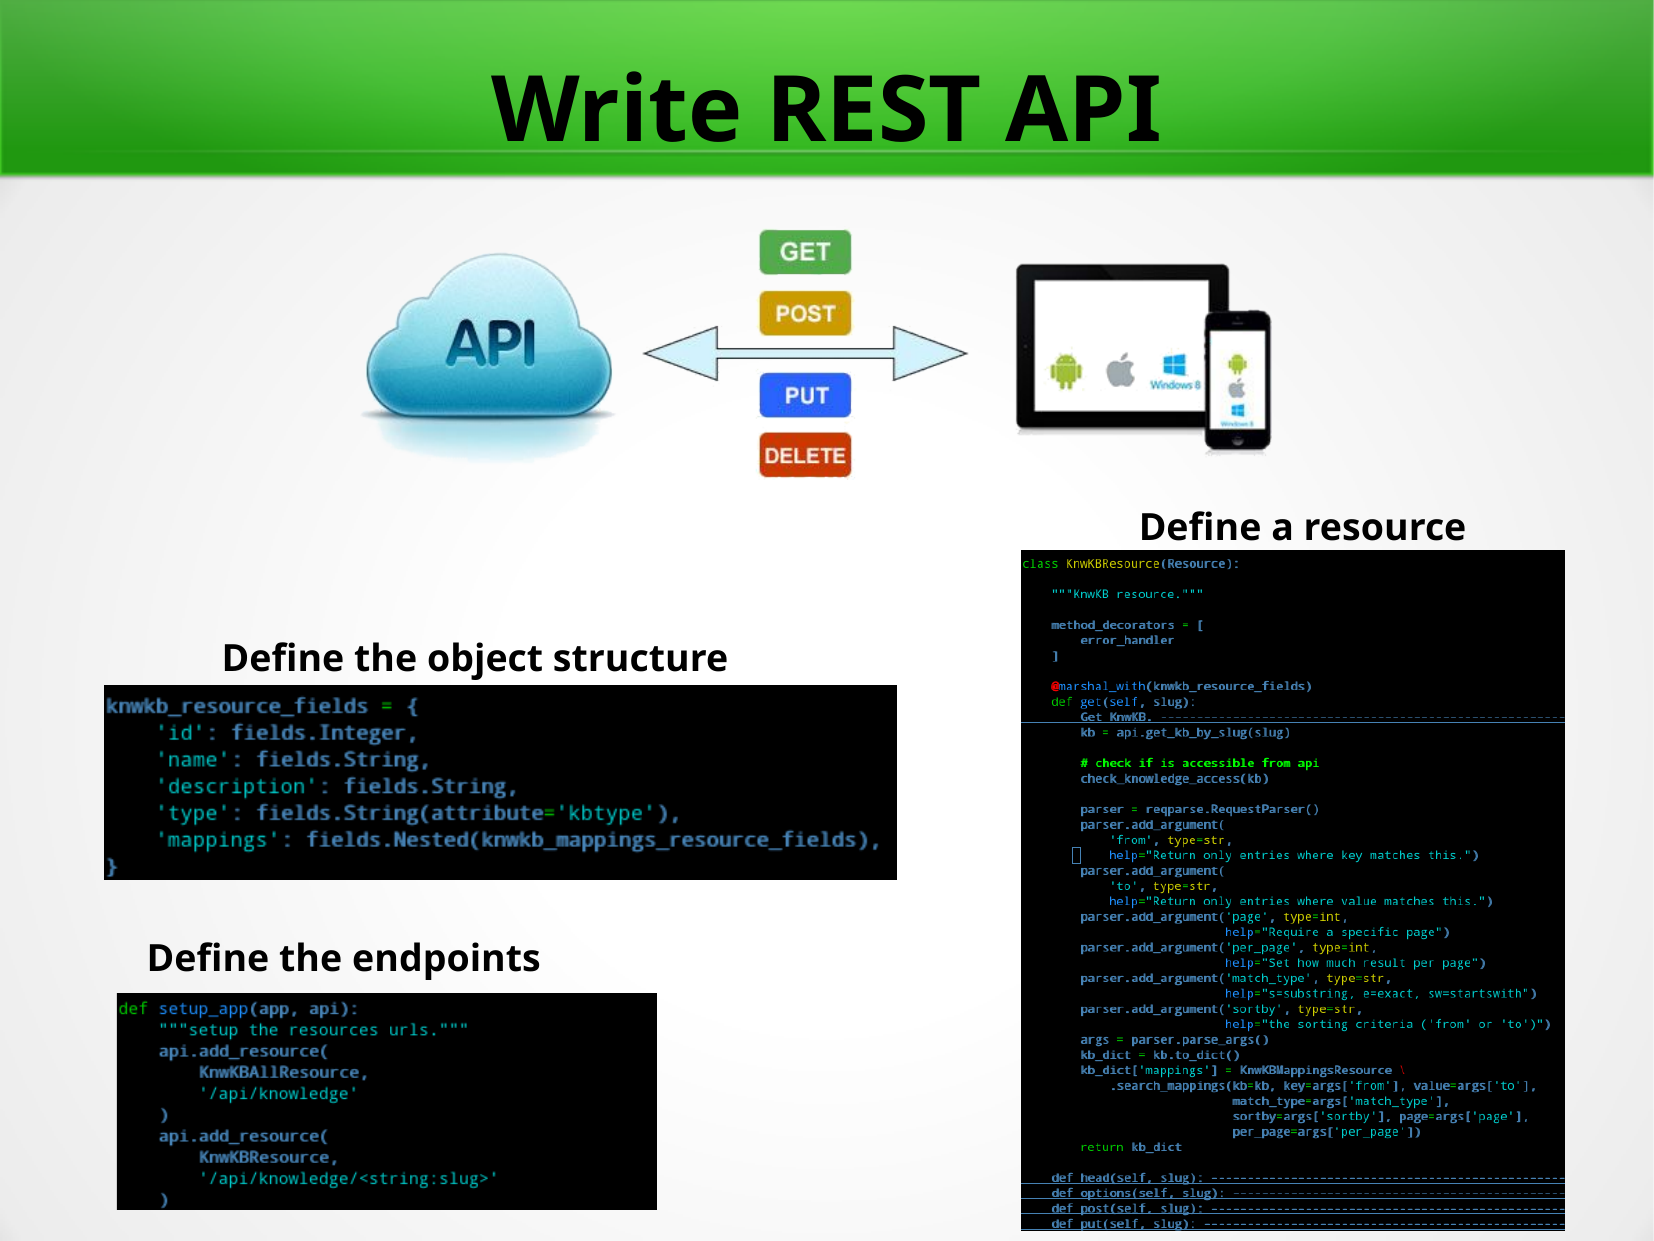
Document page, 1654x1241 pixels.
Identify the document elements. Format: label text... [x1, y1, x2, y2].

title Write REST API [82, 42, 1571, 169]
picture [0, 0, 1654, 1241]
text_box Define the endpoints [131, 924, 597, 1043]
text_box Define a resource [1124, 493, 1497, 550]
text_box Define the object structure [206, 624, 763, 691]
